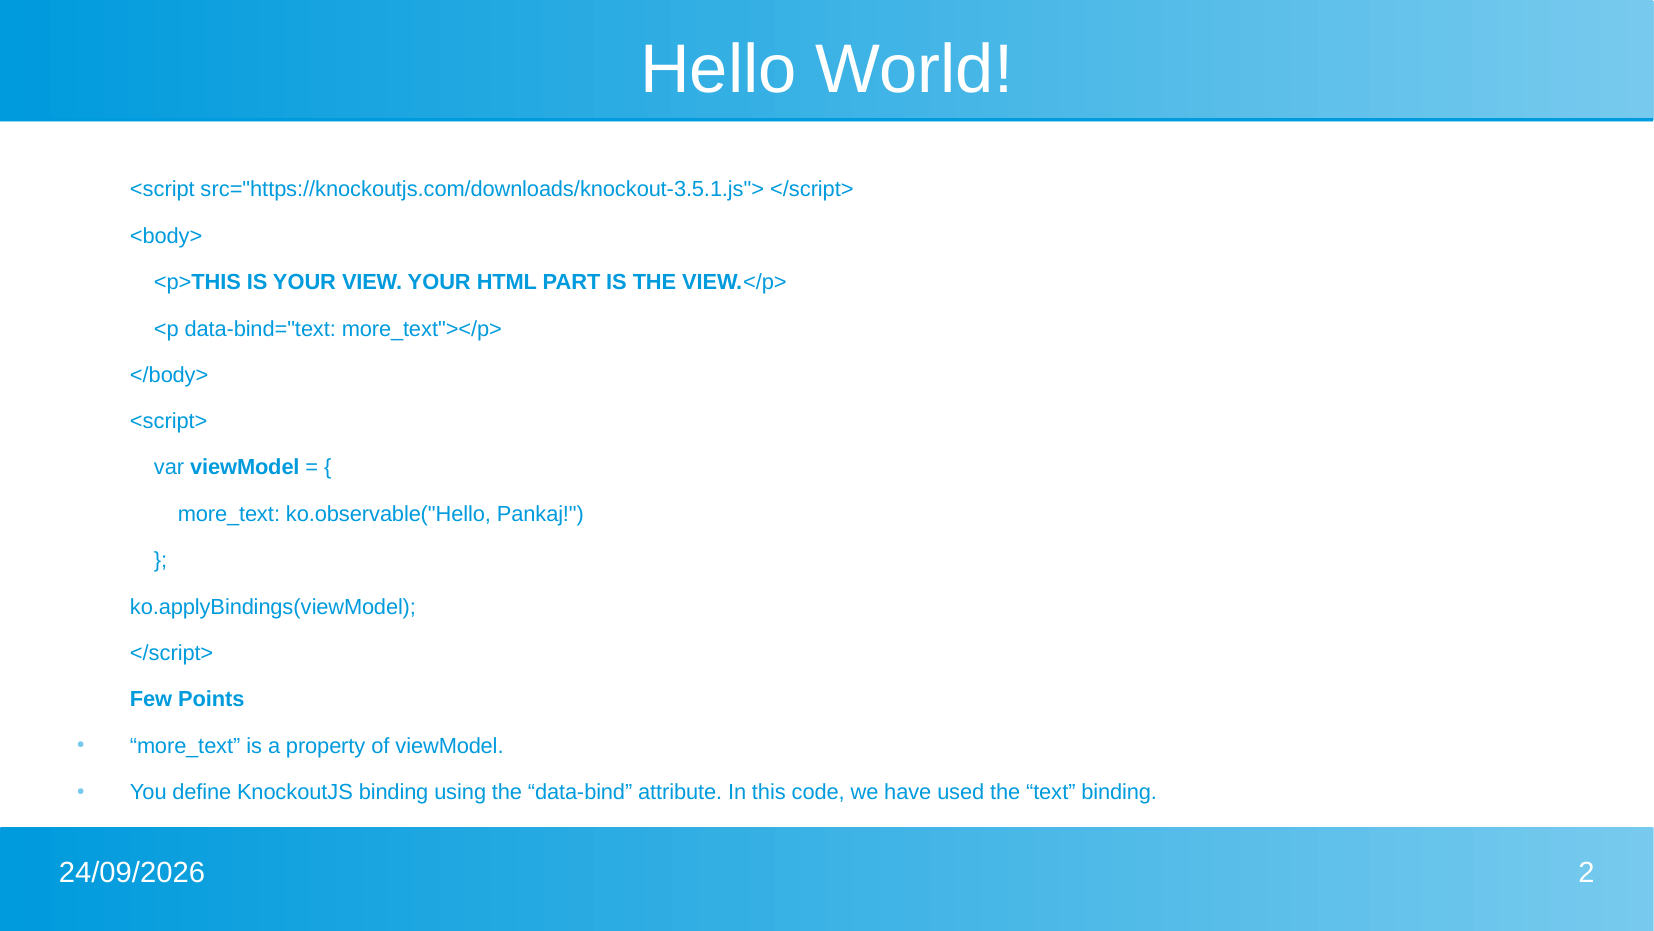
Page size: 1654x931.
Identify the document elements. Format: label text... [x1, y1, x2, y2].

list <script src="https://knockoutjs.com/downloads/knockout-3.5.1.js"> </script> <body> <p>THIS IS YOUR VIEW. YOUR HTML PART IS THE VIEW.</p> <p data-bind="text: more_text"></p> </body> <script> var viewModel = { more_text: ko.observable("Hello, Pankaj!") }; ko.applyBindings(viewModel); </script> Few Points “more_text” is a property of viewModel. You define KnockoutJS binding using the “data-bind” attribute. In this code, we have used the “text” binding. [59, 177, 1595, 768]
title Hello World! [59, 29, 1595, 108]
